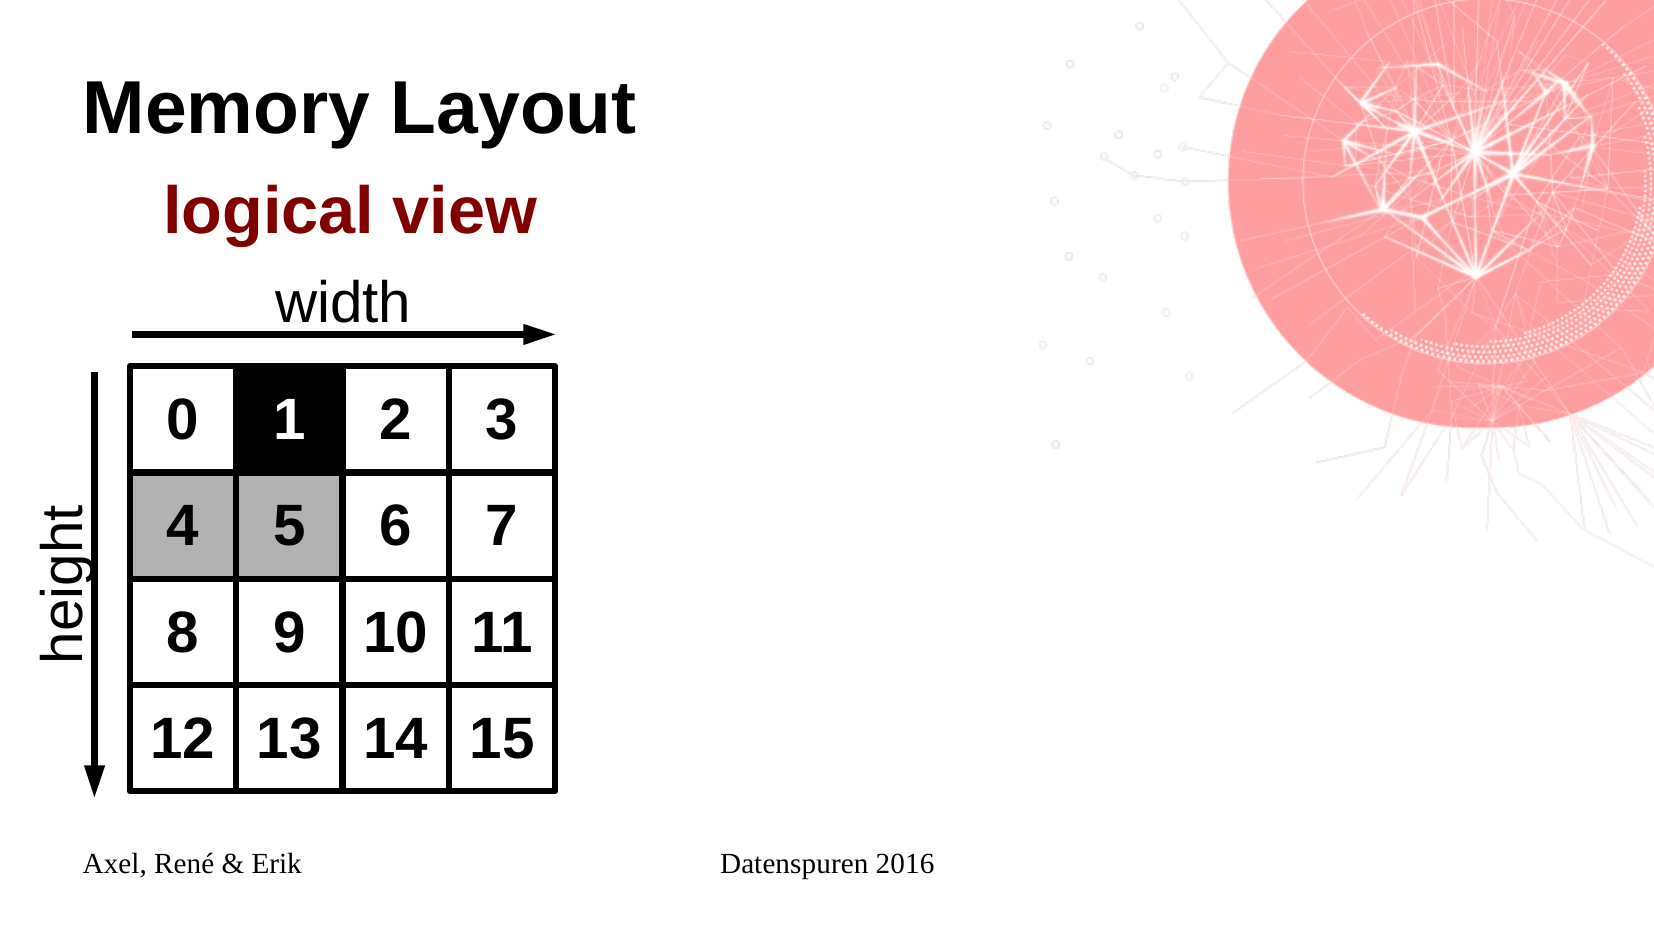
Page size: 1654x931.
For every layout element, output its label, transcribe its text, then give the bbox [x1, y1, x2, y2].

text_box 14 [342, 685, 448, 792]
text_box 8 [129, 578, 236, 685]
text_box 0 [129, 366, 236, 473]
text_box 13 [236, 685, 342, 792]
text_box 10 [342, 578, 448, 685]
text_box 6 [342, 473, 448, 578]
text_box 12 [129, 685, 236, 792]
text_box 5 [236, 473, 342, 578]
text_box 15 [448, 685, 556, 792]
text_box 4 [129, 473, 236, 578]
text_box 7 [448, 473, 556, 578]
text_box 11 [448, 578, 556, 685]
text_box 1 [236, 366, 342, 473]
text_box logical view [148, 165, 563, 256]
text_box 3 [448, 366, 556, 473]
text_box 2 [342, 366, 448, 473]
title Memory Layout [82, 65, 1571, 150]
text_box 9 [236, 578, 342, 685]
